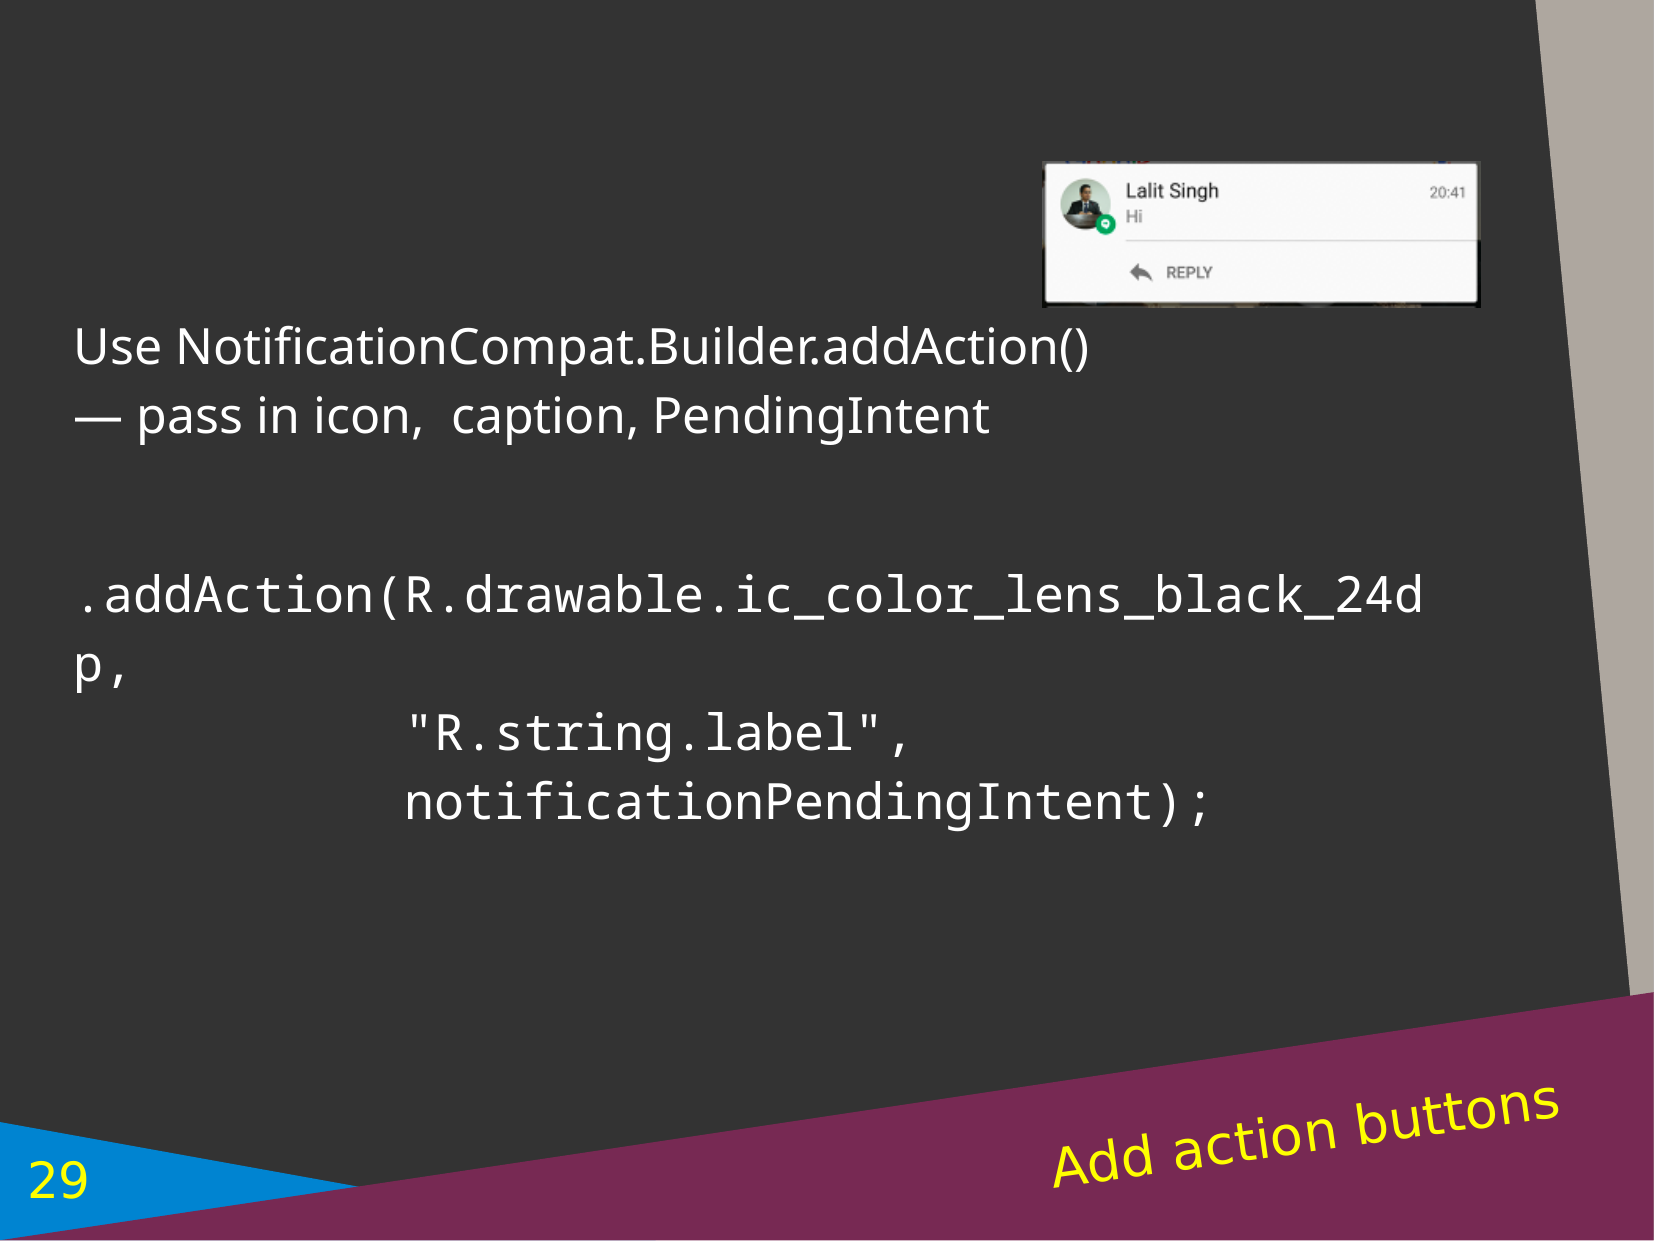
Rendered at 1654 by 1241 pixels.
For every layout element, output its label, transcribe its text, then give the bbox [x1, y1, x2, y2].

text_box Use NotificationCompat.Builder.addAction() — pass in icon, caption, PendingIntent .addAction(R.drawable.ic_color_lens_black_24dp, "R.string.label", notificationPendingIntent); [59, 290, 1457, 837]
picture [1042, 161, 1481, 308]
title Add action buttons [956, 995, 1654, 1241]
